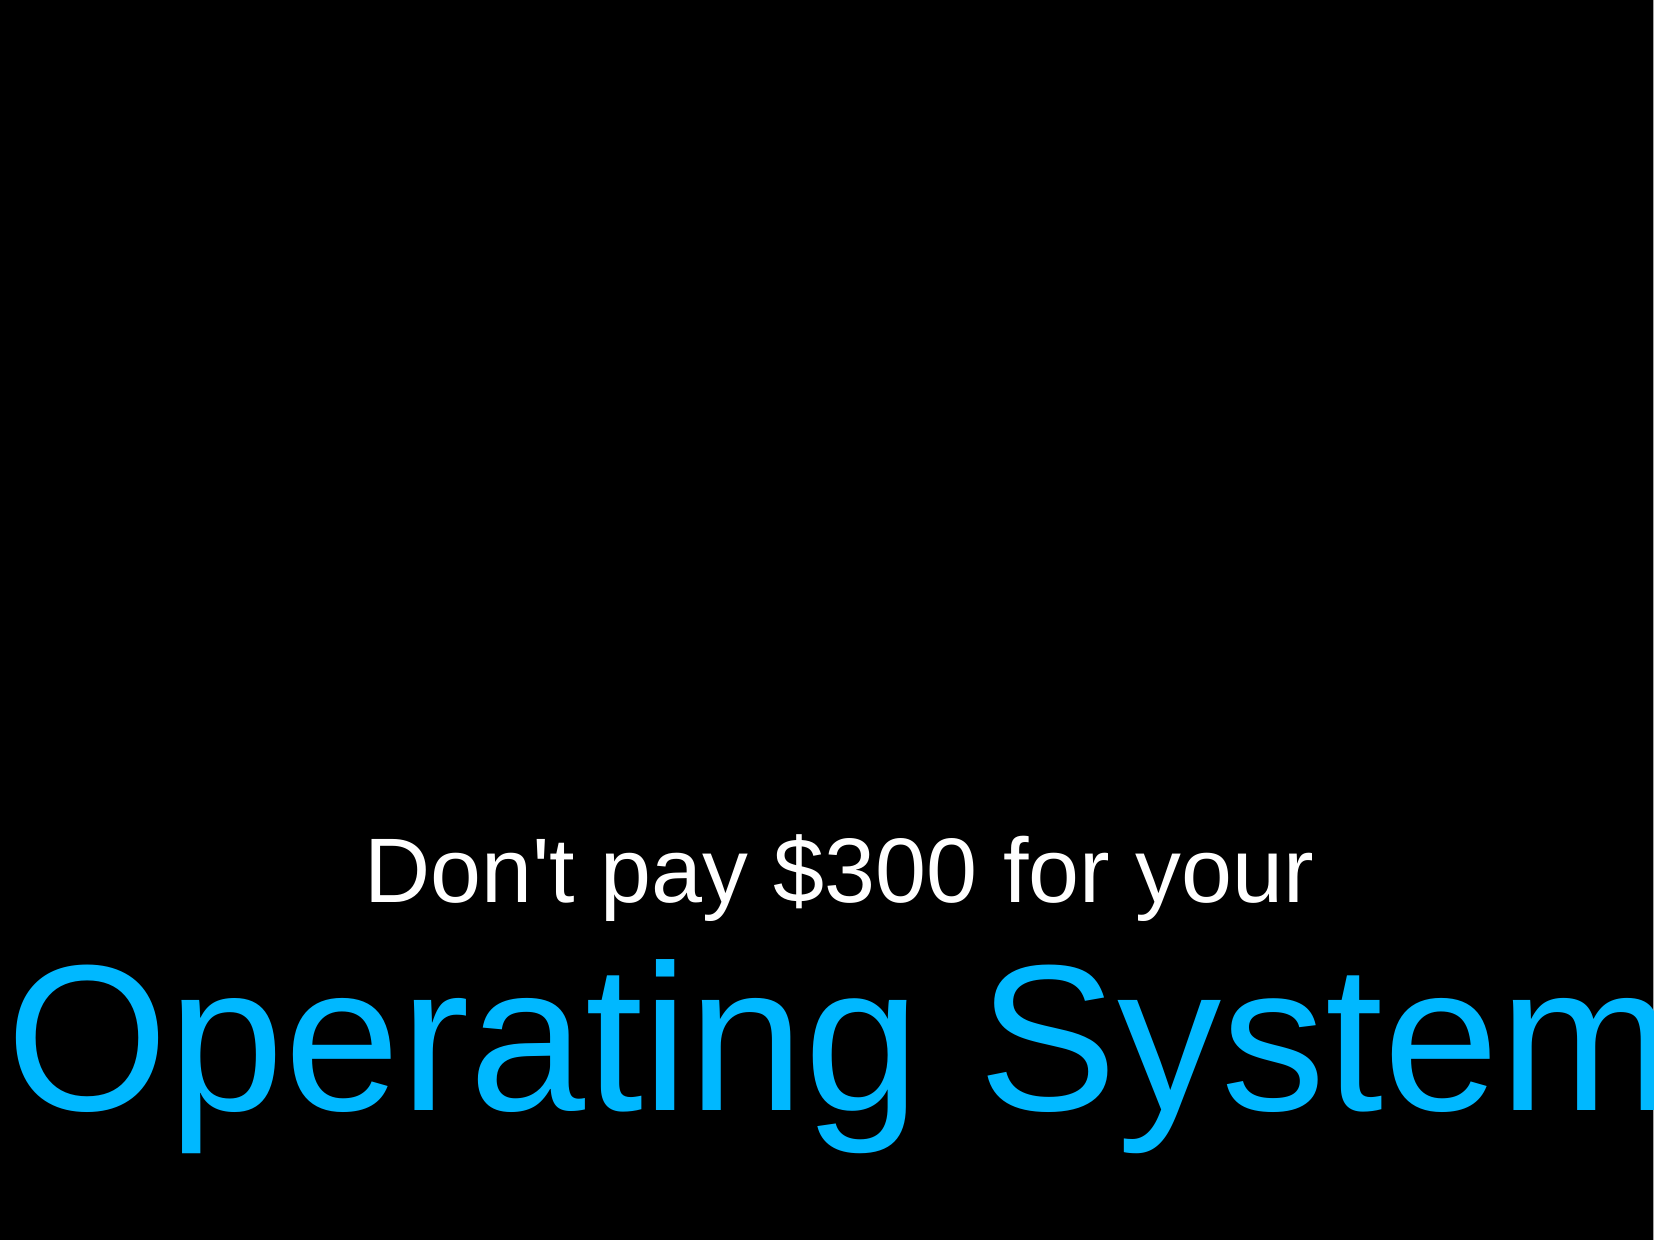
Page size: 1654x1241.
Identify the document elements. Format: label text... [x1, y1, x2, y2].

text_box Don't pay $300 for your Operating System [0, 812, 1654, 1163]
